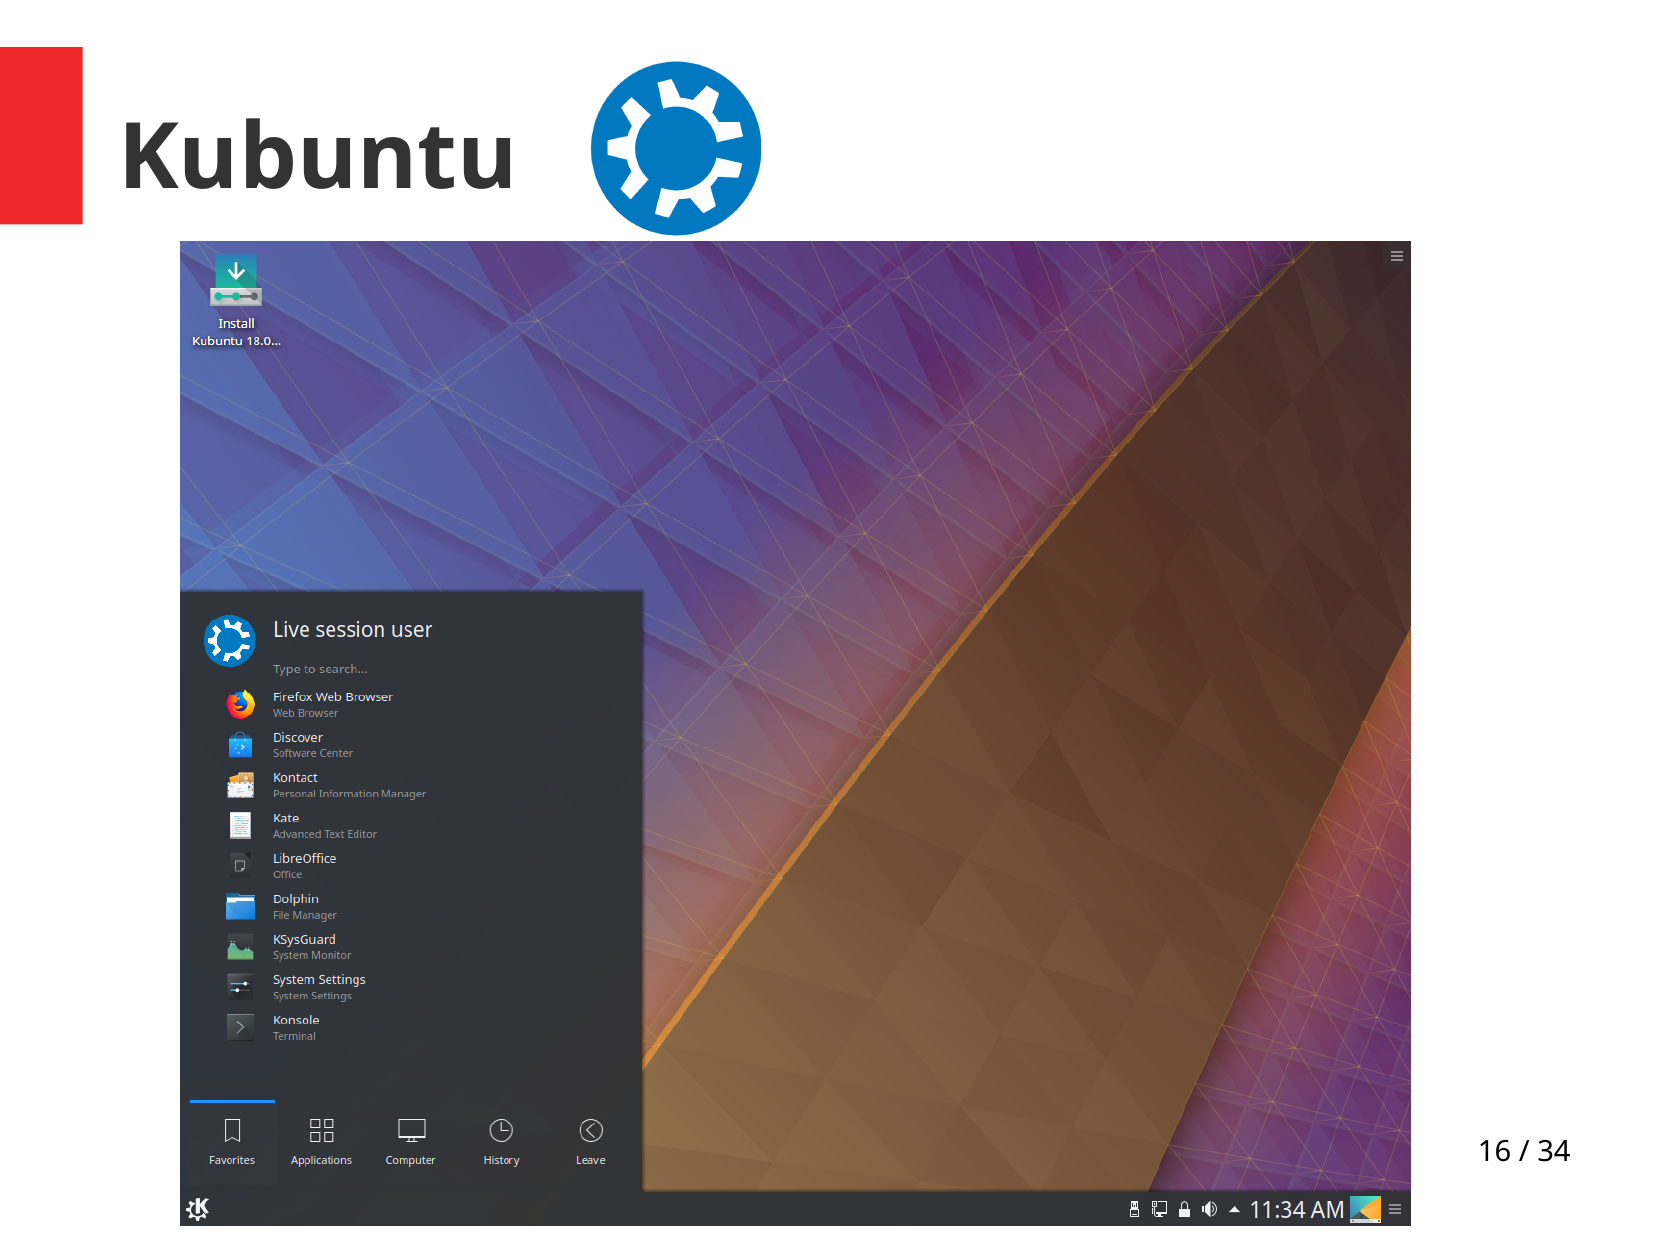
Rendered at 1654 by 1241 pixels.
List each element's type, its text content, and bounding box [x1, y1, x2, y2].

picture [180, 56, 1411, 1226]
title Kubuntu [118, 49, 1571, 257]
